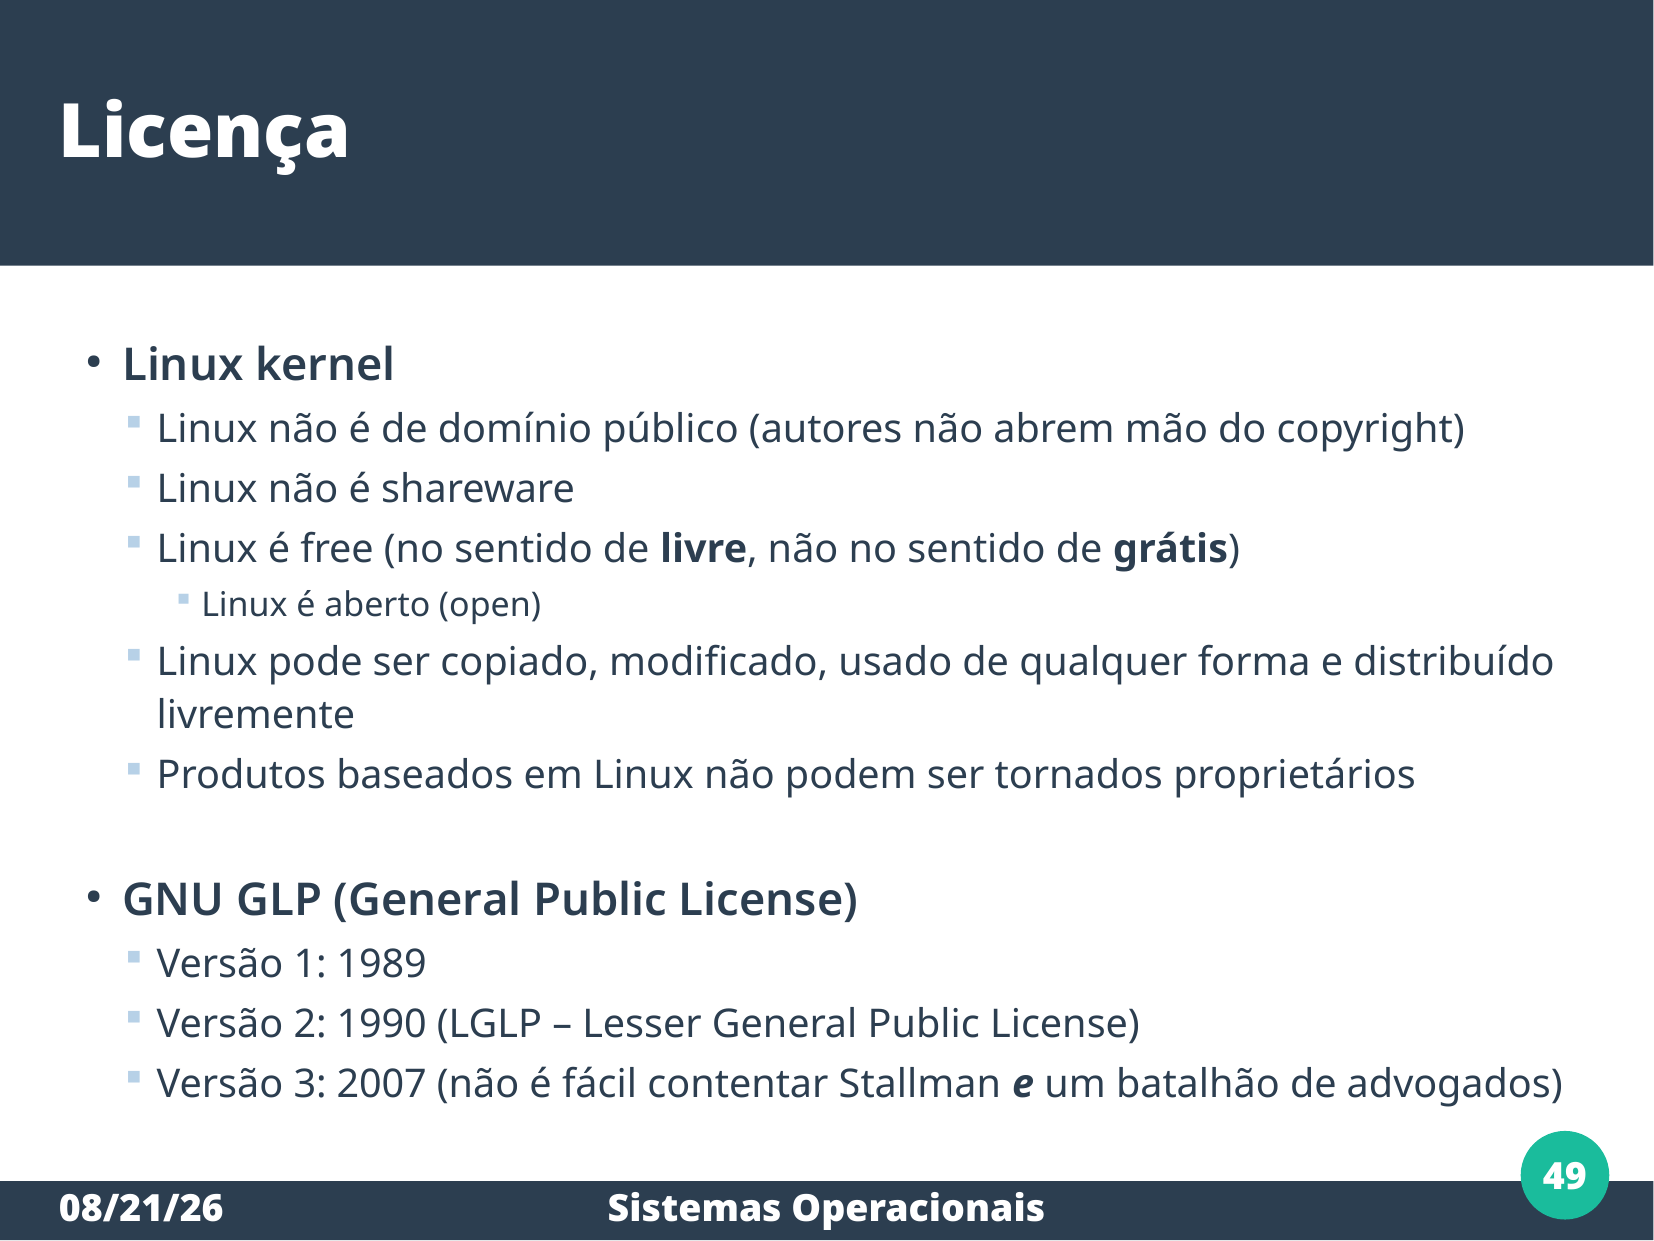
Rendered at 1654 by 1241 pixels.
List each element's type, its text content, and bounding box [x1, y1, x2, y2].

title Licença [59, 49, 1595, 207]
list Linux kernel Linux não é de domínio público (autores não abrem mão do copyright) Linux não é shareware Linux é free (no sentido de livre, não no sentido de grátis) Linux é aberto (open) Linux pode ser copiado, modificado, usado de qualquer forma e distribuído livremente Produtos baseados em Linux não podem ser tornados proprietários GNU GLP (General Public License) Versão 1: 1989 Versão 2: 1990 (LGLP – Lesser General Public License) Versão 3: 2007 (não é fácil contentar Stallman e um batalhão de advogados) [59, 324, 1595, 1152]
